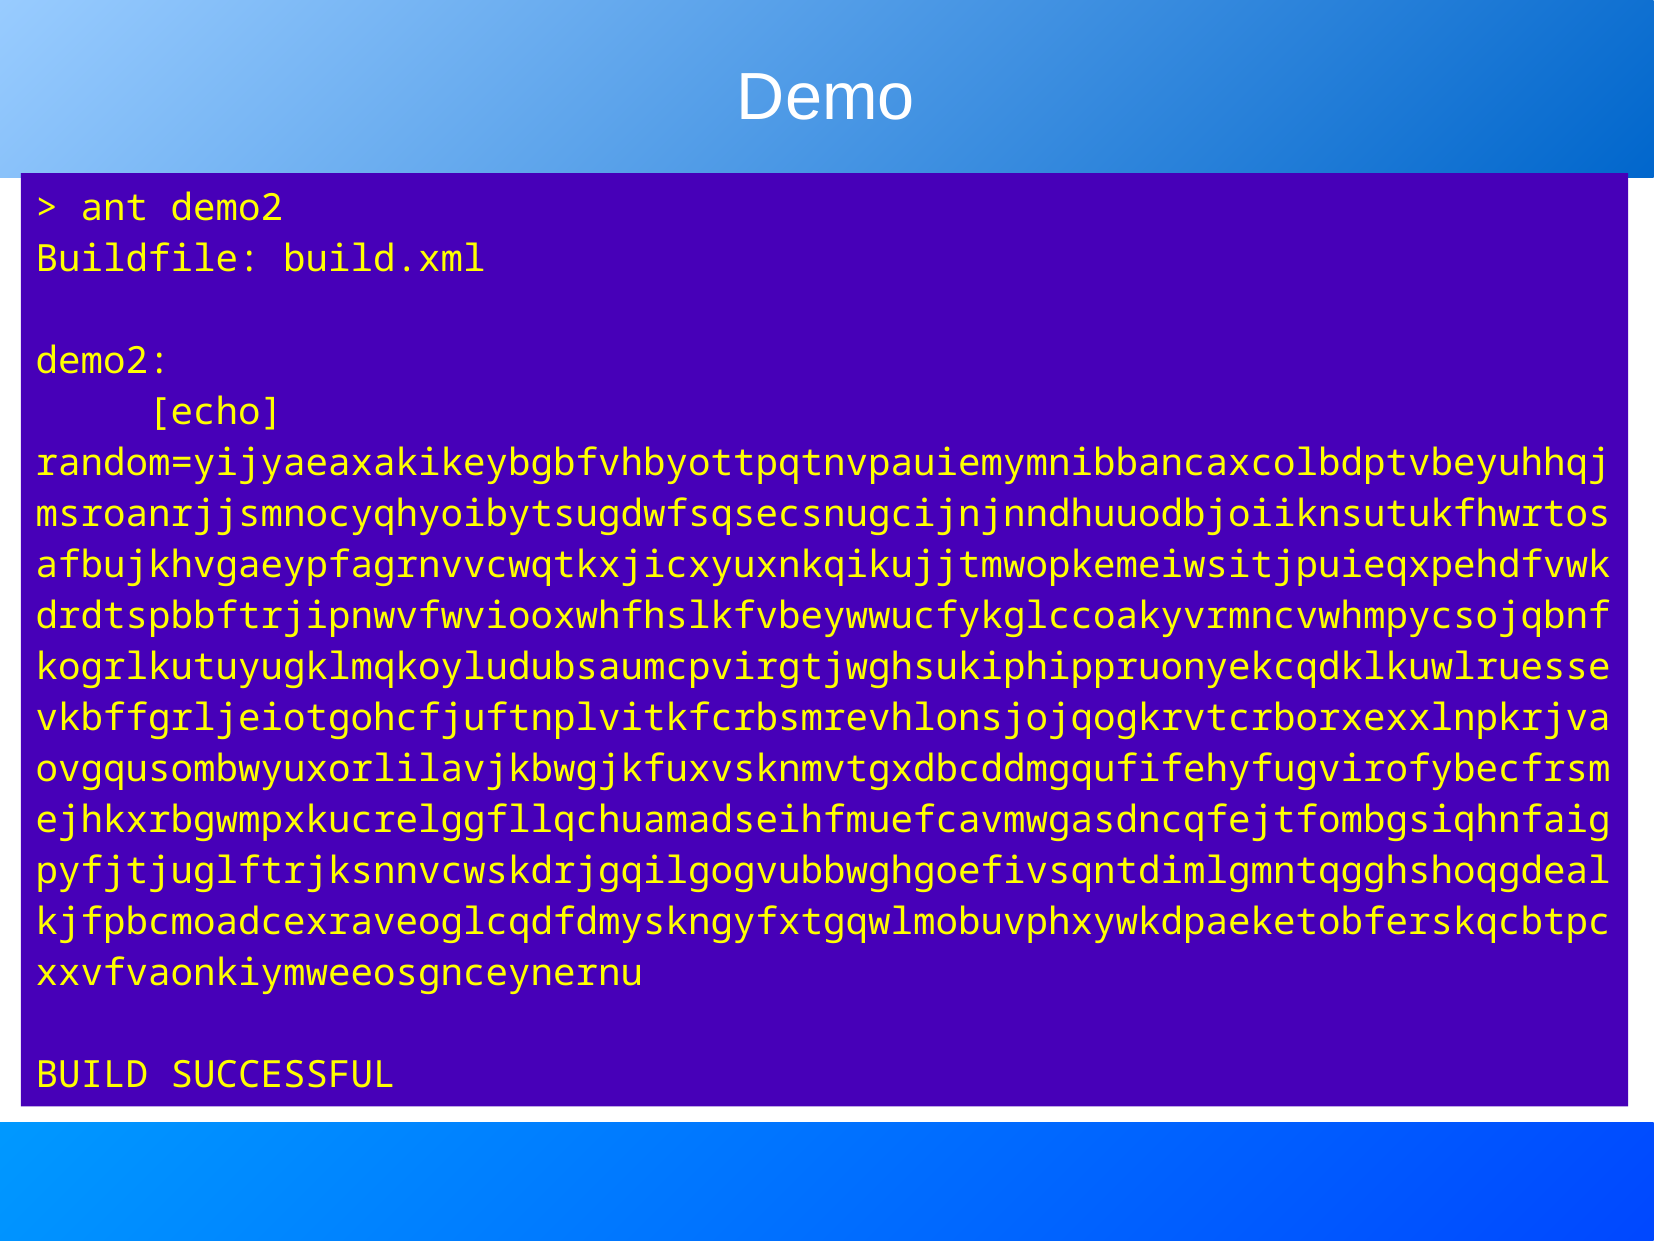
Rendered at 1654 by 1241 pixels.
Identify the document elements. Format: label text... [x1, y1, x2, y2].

title Demo [162, 59, 1489, 148]
text_box > ant demo2 Buildfile: build.xml demo2: [echo] random=yijyaeaxakikeybgbfvhbyottpqtnvpauiemymnibbancaxcolbdptvbeyuhhqjmsroanrjjsmnocyqhyoibytsugdwfsqsecsnugcijnjnndhuuodbjoiiknsutukfhwrtosafbujkhvgaeypfagrnvvcwqtkxjicxyuxnkqikujjtmwopkemeiwsitjpuieqxpehdfvwkdrdtspbbftrjipnwvfwviooxwhfhslkfvbeywwucfykglccoakyvrmncvwhmpycsojqbnfkogrlkutuyugklmqkoyludubsaumcpvirgtjwghsukiphippruonyekcqdklkuwlruessevkbffgrljeiotgohcfjuftnplvitkfcrbsmrevhlonsjojqogkrvtcrborxexxlnpkrjvaovgqusombwyuxorlilavjkbwgjkfuxvsknmvtgxdbcddmgqufifehyfugvirofybecfrsmejhkxrbgwmpxkucrelggfllqchuamadseihfmuefcavmwgasdncqfejtfombgsiqhnfaigpyfjtjuglftrjksnnvcwskdrjgqilgogvubbwghgoefivsqntdimlgmntqgghshoqgdealkjfpbcmoadcexraveoglcqdfdmyskngyfxtgqwlmobuvphxywkdpaeketobferskqcbtpcxxvfvaonkiymweeosgnceynernu BUILD SUCCESSFUL [20, 283, 1629, 996]
